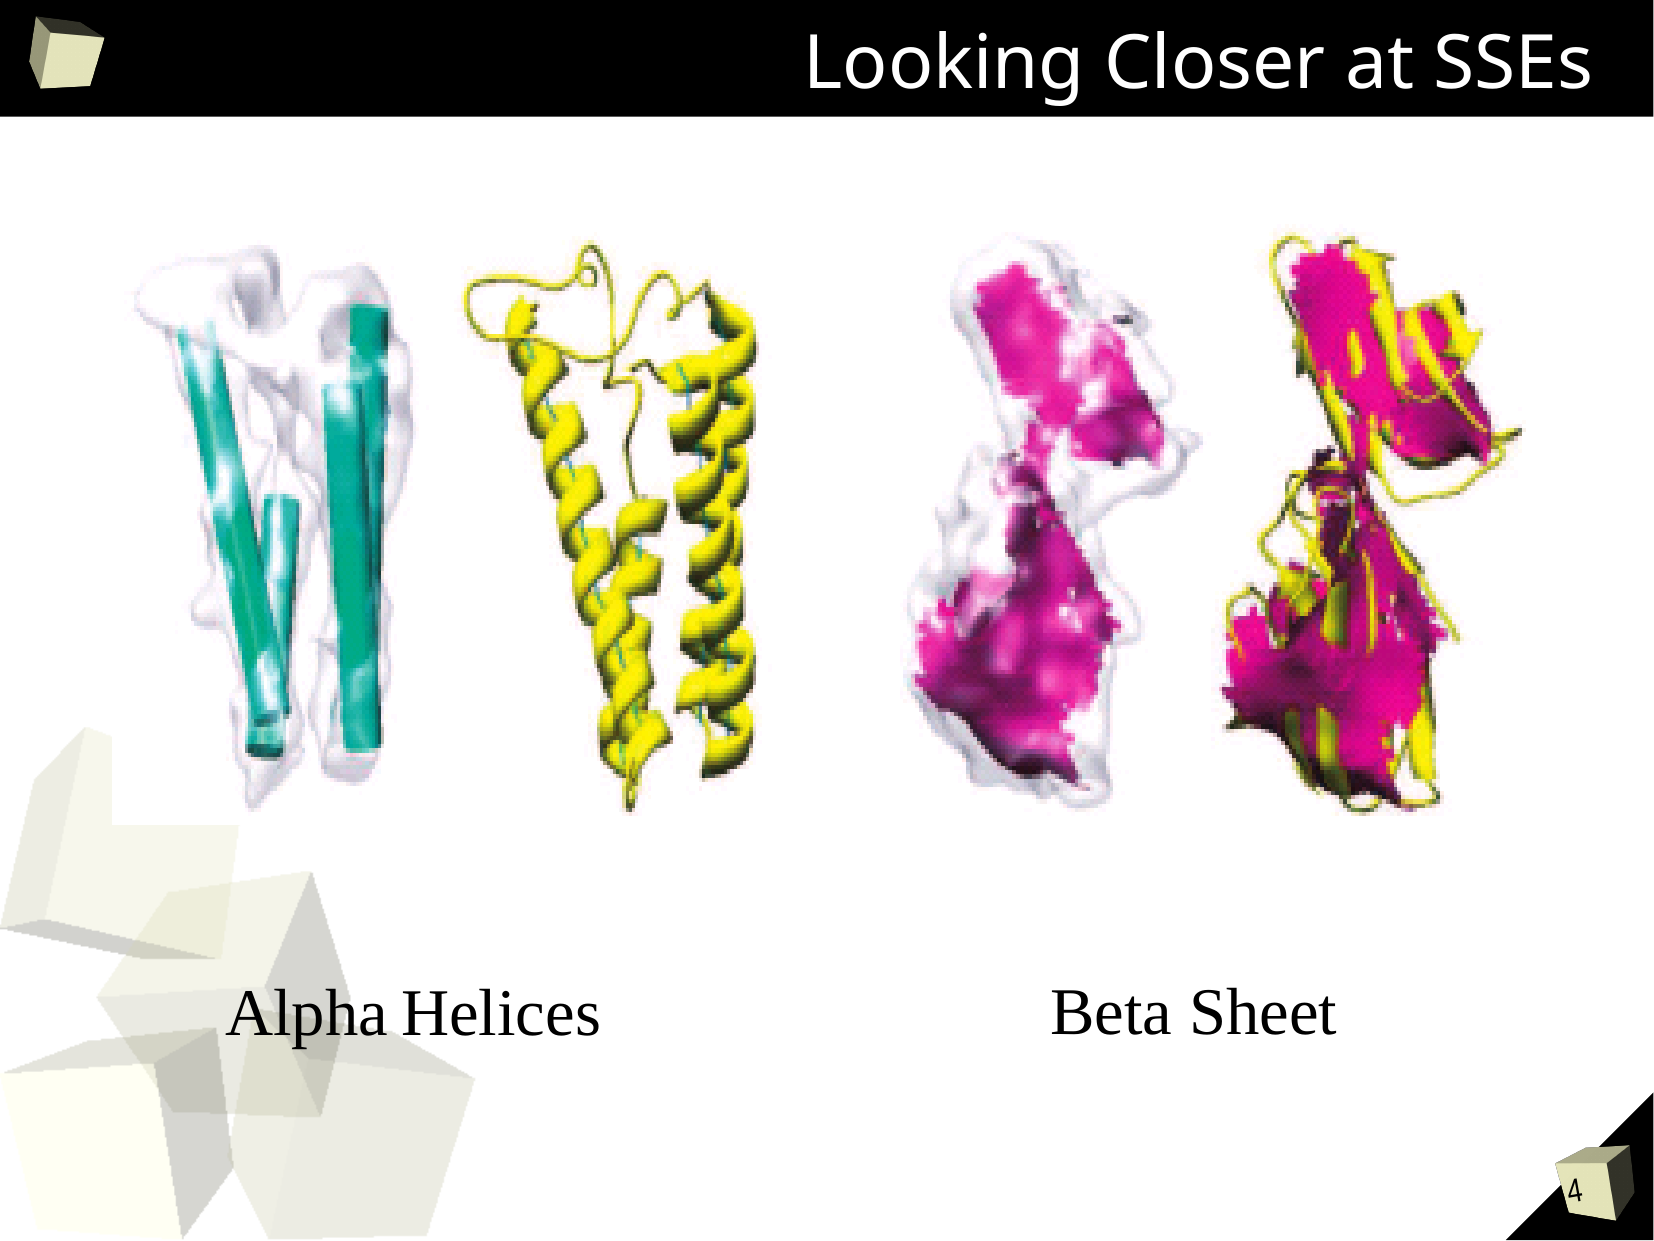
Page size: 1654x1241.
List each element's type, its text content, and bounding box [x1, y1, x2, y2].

picture [0, 224, 788, 1241]
picture [900, 224, 1538, 826]
text_box Beta Sheet [1050, 975, 1388, 1049]
text_box Alpha Helices [225, 976, 600, 1051]
title Looking Closer at SSEs [118, 0, 1595, 119]
